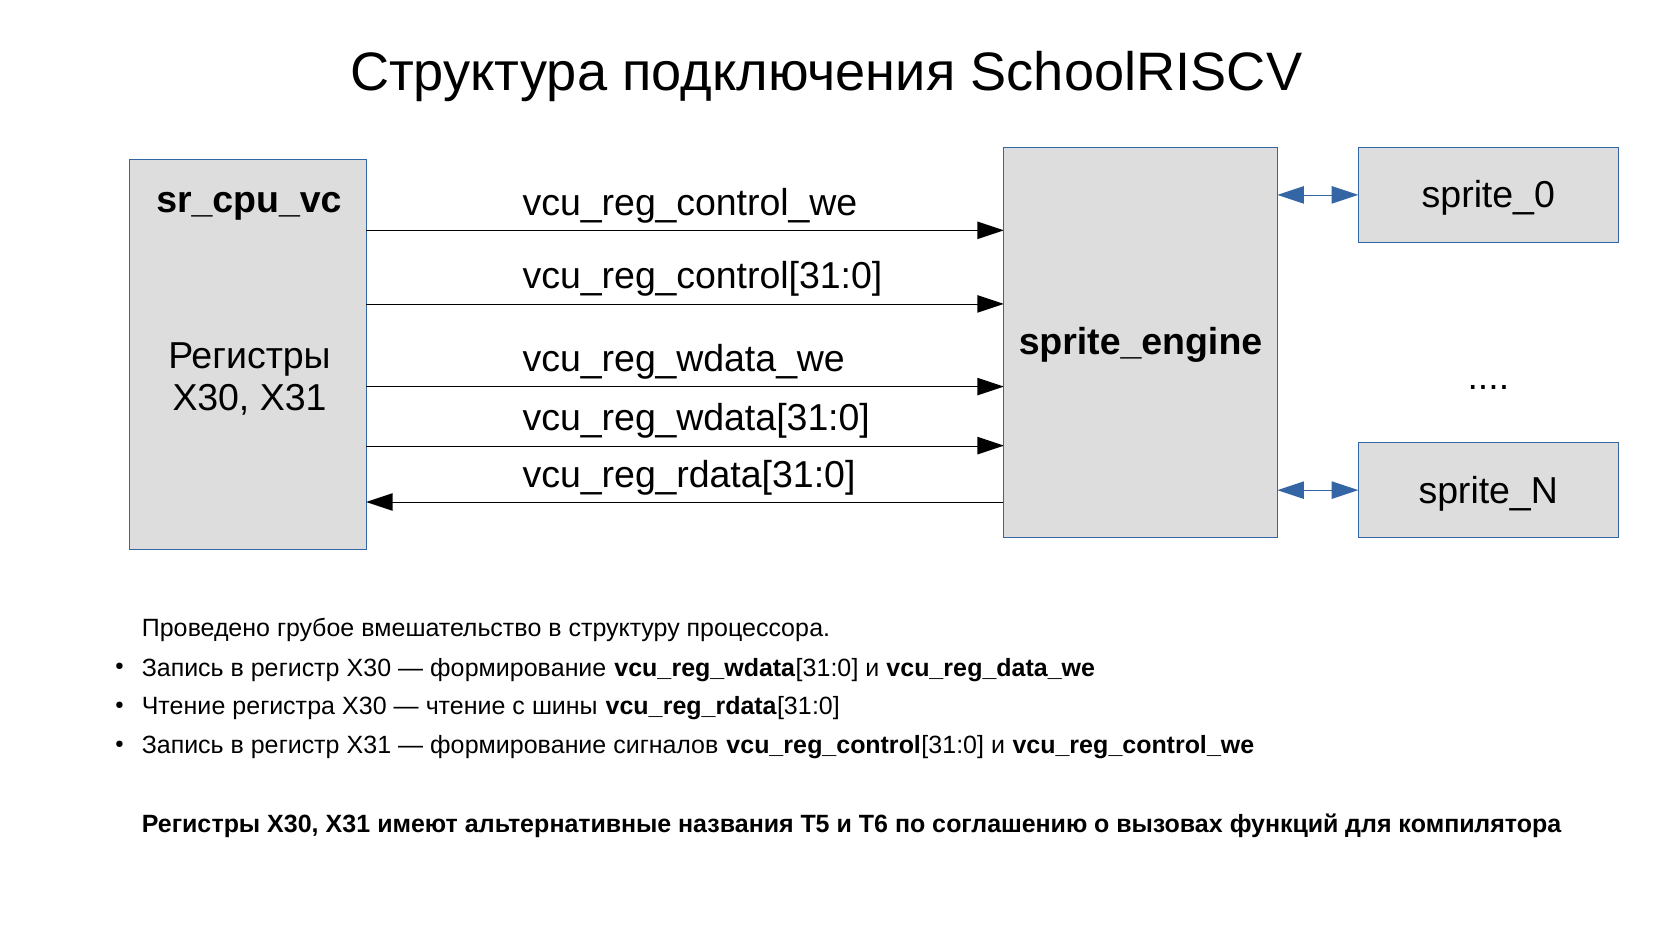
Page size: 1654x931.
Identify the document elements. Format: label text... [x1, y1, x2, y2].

text_box vcu_reg_control[31:0] [507, 247, 898, 304]
title Структура подключения SchoolRISCV [82, 37, 1571, 107]
list Проведено грубое вмешательство в структуру процессора. Запись в регистр X30 — формирование vcu_reg_wdata[31:0] и vcu_reg_data_we Чтение регистра X30 — чтение с шины vcu_reg_rdata[31:0] Запись в регистр X31 — формирование сигналов vcu_reg_control[31:0] и vcu_reg_control_we Регистры X30, X31 имеют альтернативные названия T5 и T6 по соглашению о вызовах функций для компилятора [106, 614, 1595, 839]
text_box vcu_reg_wdata_we [507, 330, 860, 387]
text_box vcu_reg_control_we [507, 173, 873, 231]
text_box sprite_N [1358, 442, 1619, 538]
text_box sprite_0 [1358, 147, 1619, 243]
text_box [129, 159, 367, 550]
text_box sprite_engine [1003, 312, 1278, 370]
text_box vcu_reg_rdata[31:0] [507, 445, 871, 502]
text_box [1003, 370, 1278, 538]
text_box vcu_reg_wdata[31:0] [507, 389, 885, 446]
text_box Регистры X30, X31 [153, 327, 346, 426]
text_box .... [1452, 348, 1525, 405]
text_box [1003, 147, 1278, 312]
text_box sr_cpu_vc [141, 171, 357, 228]
